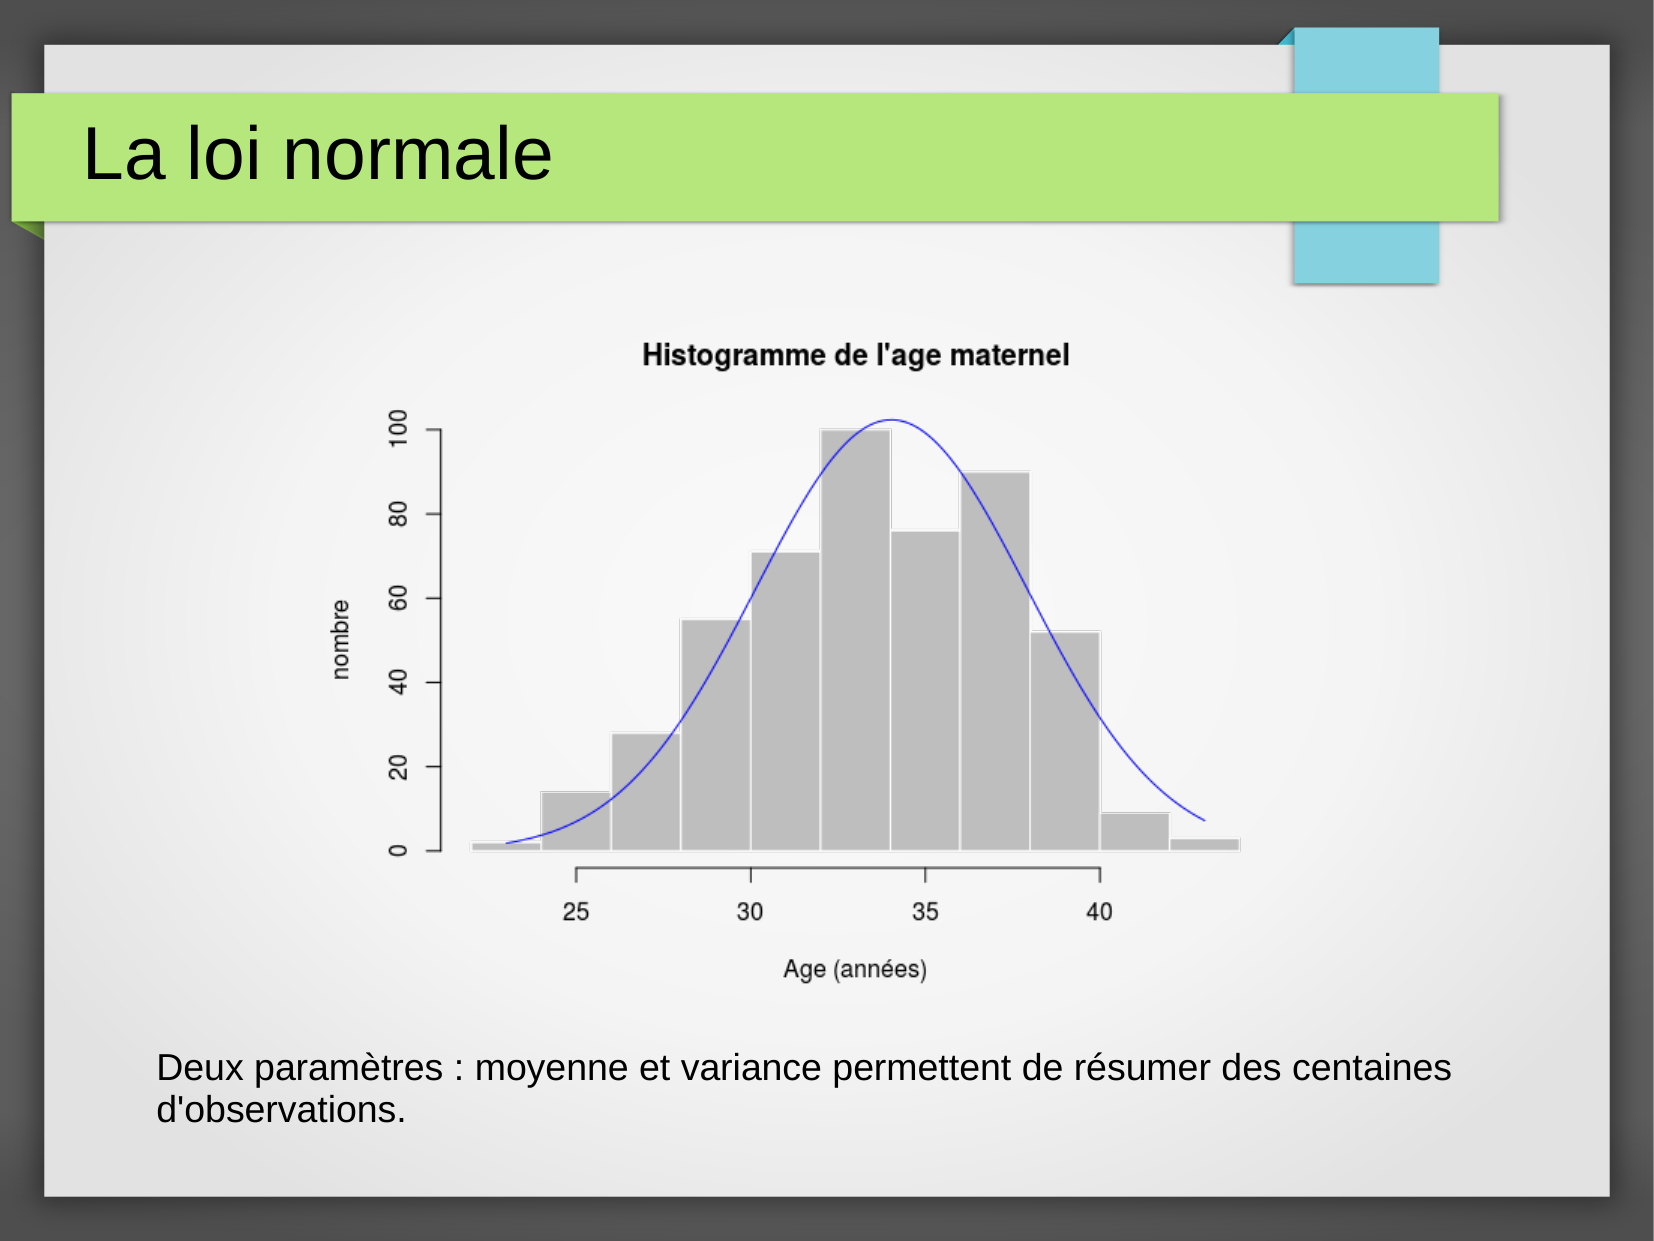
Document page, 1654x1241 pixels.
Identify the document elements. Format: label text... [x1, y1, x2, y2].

text_box Deux paramètres : moyenne et variance permettent de résumer des centaines d'observations. [141, 1039, 1536, 1139]
picture [0, 0, 1654, 1241]
title La loi normale [82, 94, 1264, 213]
